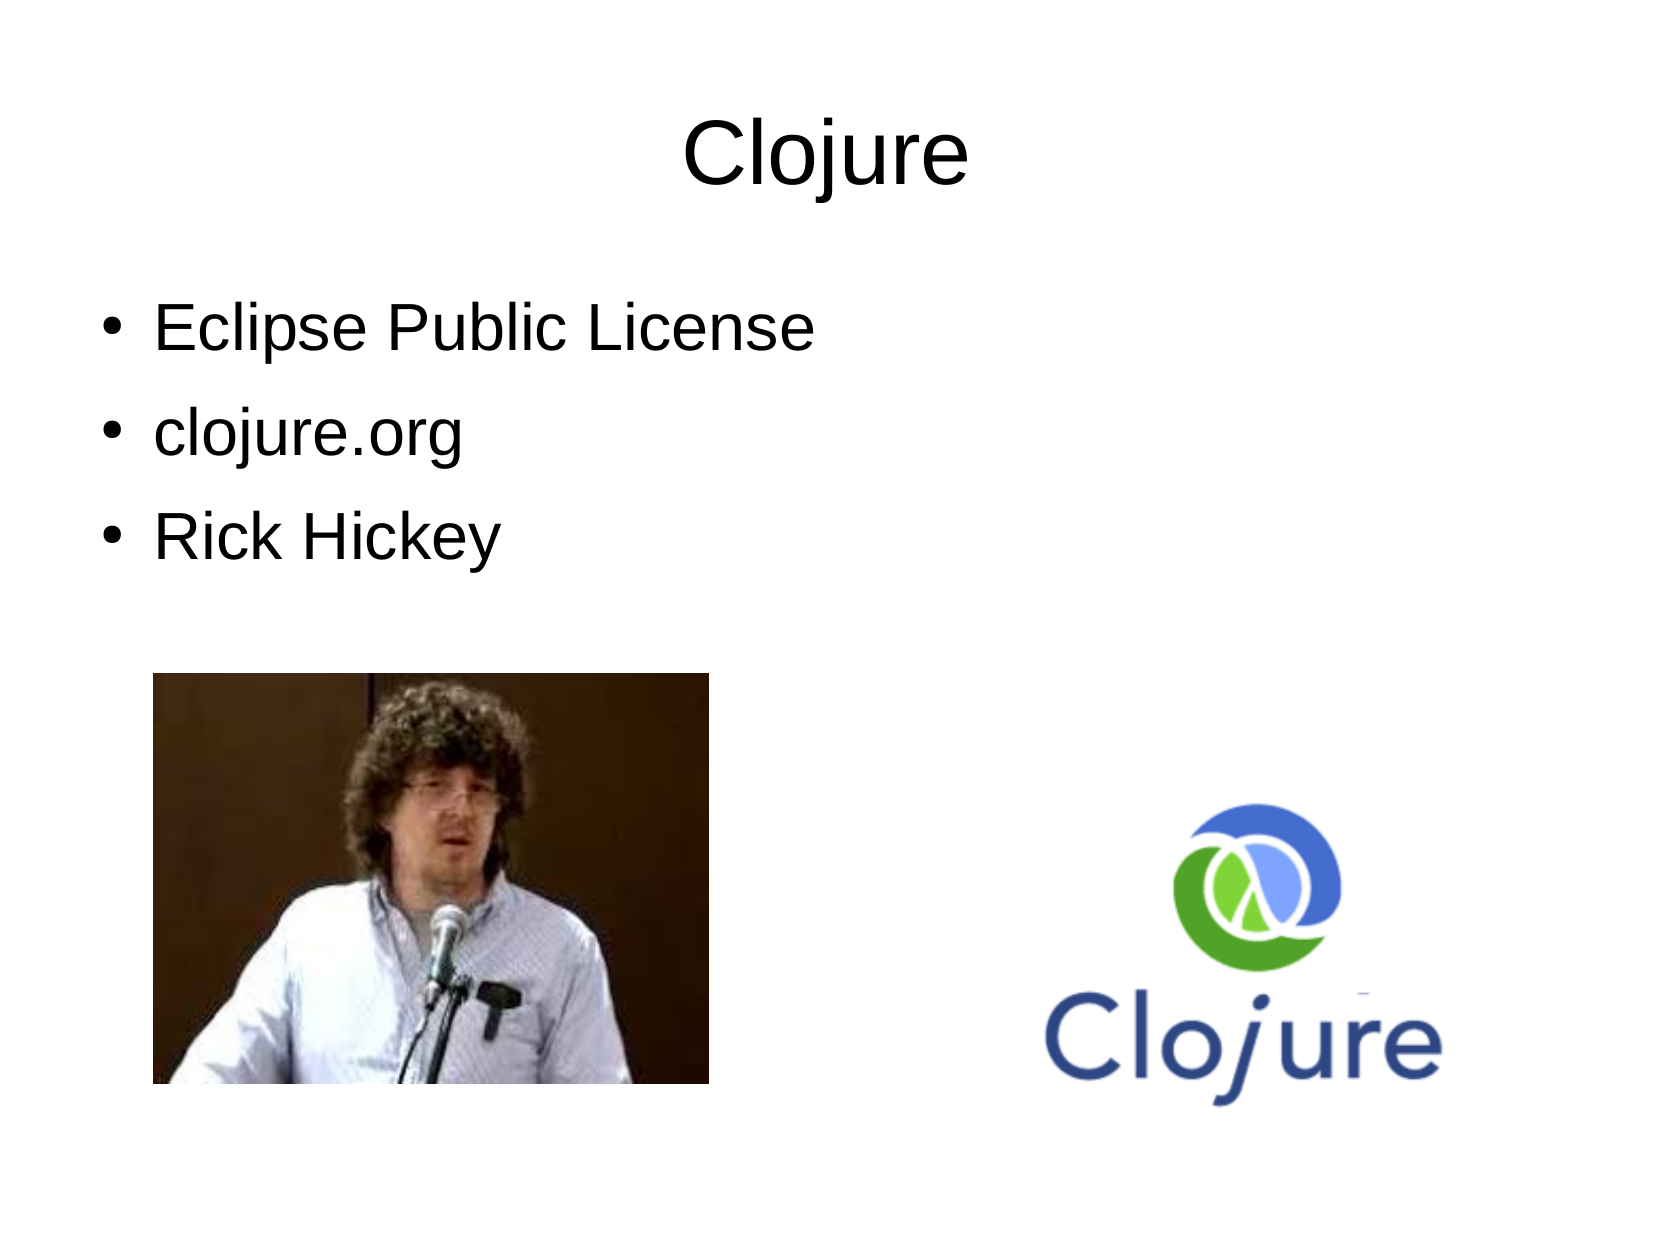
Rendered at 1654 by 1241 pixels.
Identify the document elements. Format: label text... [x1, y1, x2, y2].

title Clojure [82, 49, 1571, 257]
list Eclipse Public License clojure.org Rick Hickey [82, 290, 1571, 1010]
picture [1027, 788, 1470, 1123]
picture [153, 673, 709, 1084]
